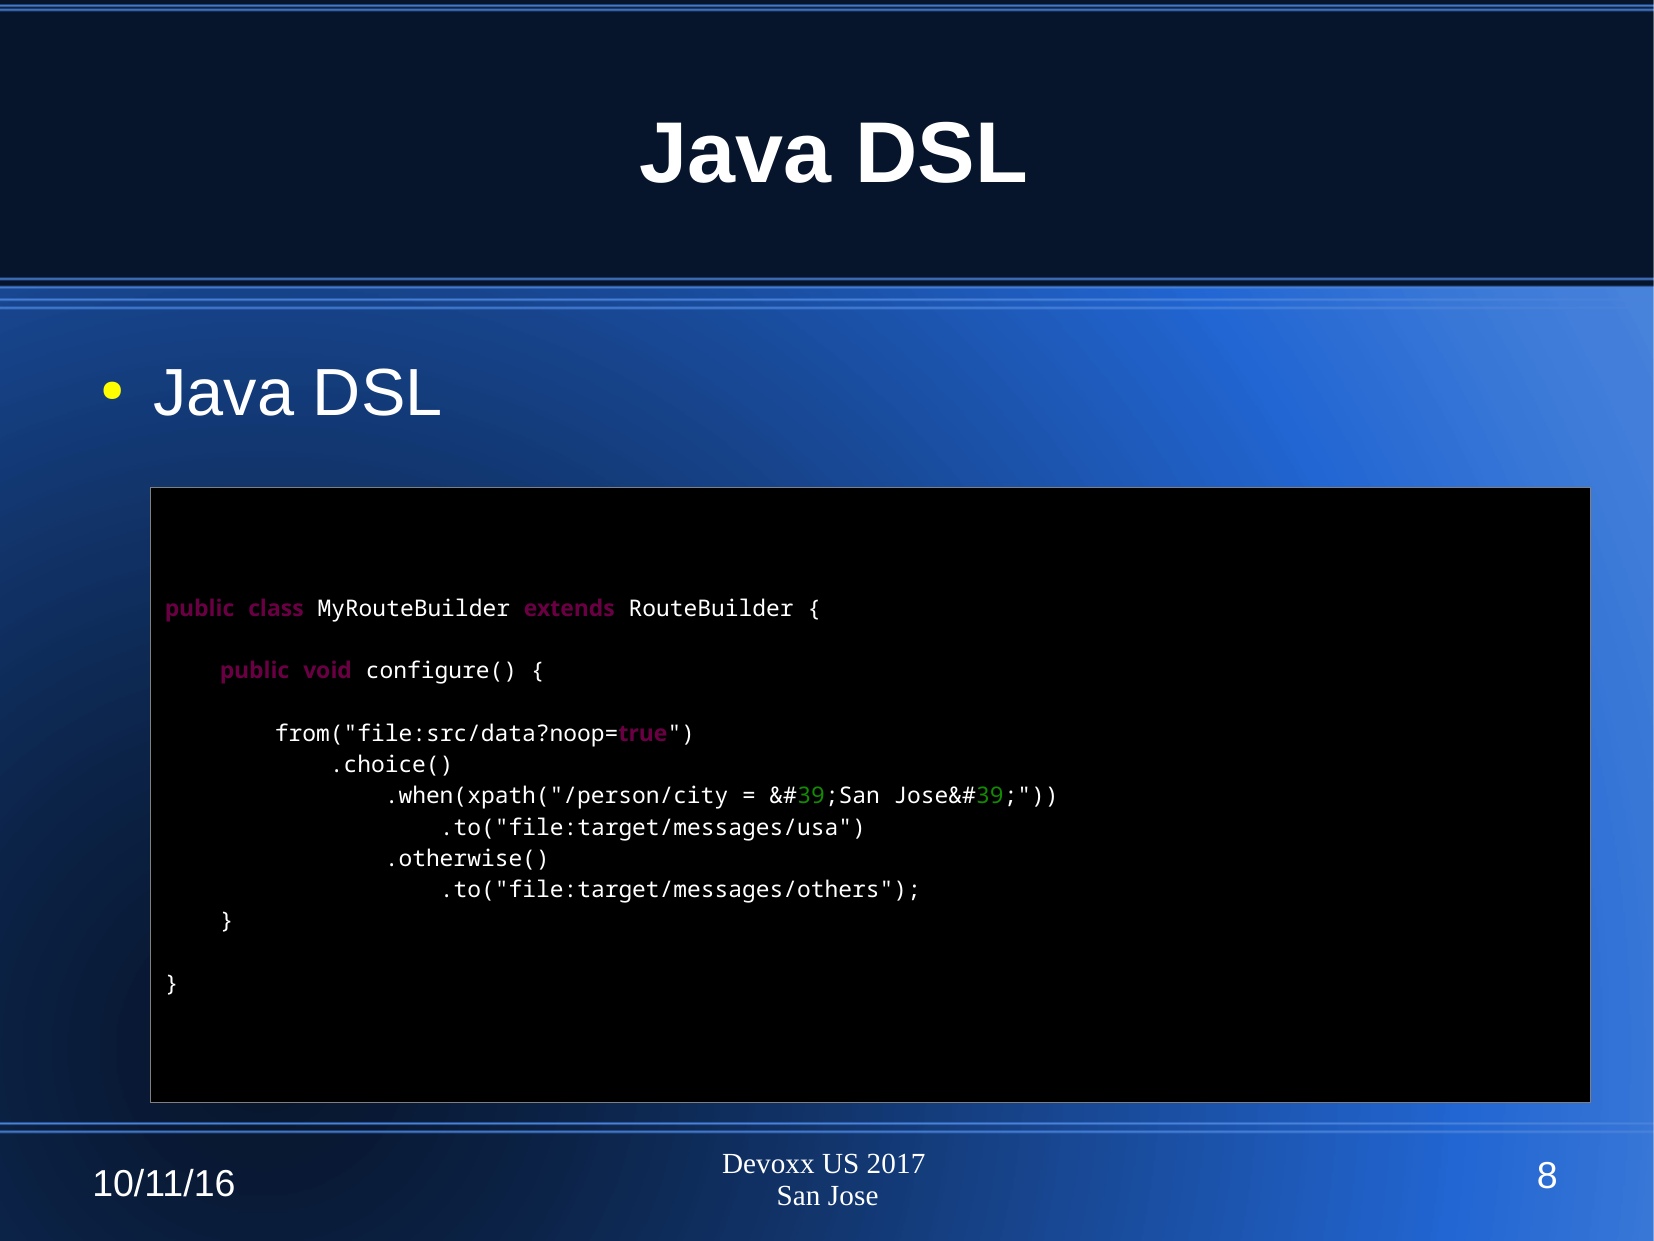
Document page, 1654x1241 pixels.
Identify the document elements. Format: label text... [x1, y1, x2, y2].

list Java DSL [82, 355, 1571, 1058]
picture [0, 0, 1654, 1241]
text_box public class MyRouteBuilder extends RouteBuilder { public void configure() { from("file:src/data?noop=true") .choice() .when(xpath("/person/city = &#39;San Jose&#39;")) .to("file:target/messages/usa") .otherwise() .to("file:target/messages/others"); } } [150, 487, 1591, 1103]
title Java DSL [82, 49, 1571, 257]
